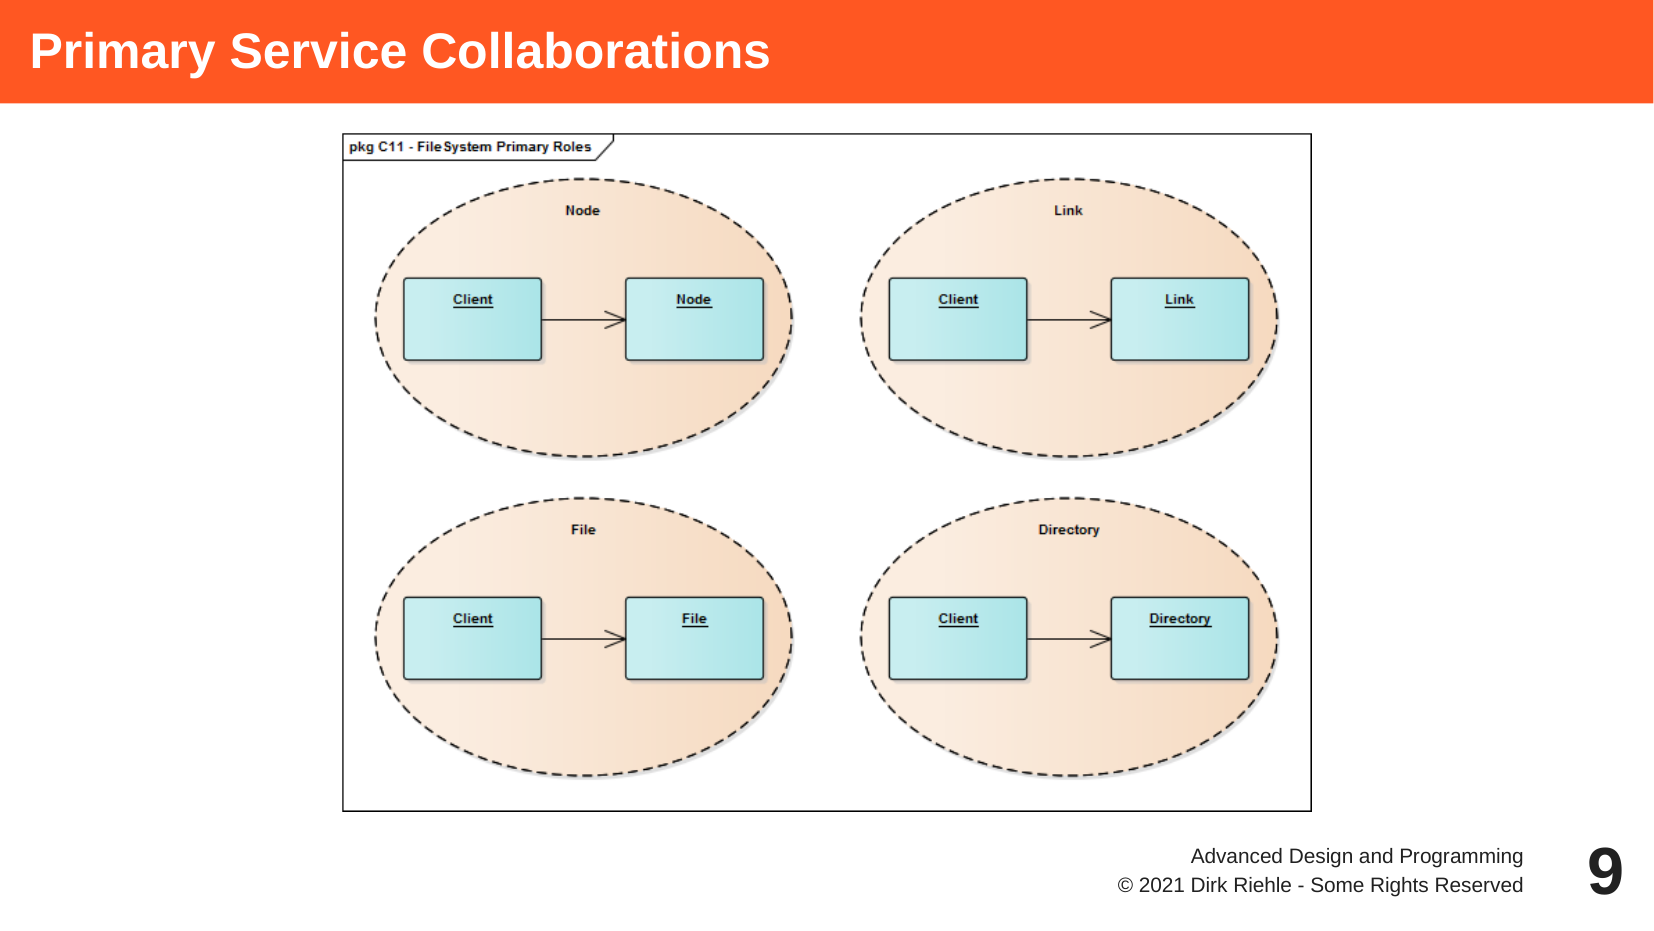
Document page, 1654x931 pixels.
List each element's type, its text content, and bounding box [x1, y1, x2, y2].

title Primary Service Collaborations [0, 0, 1654, 104]
picture [341, 132, 1312, 813]
